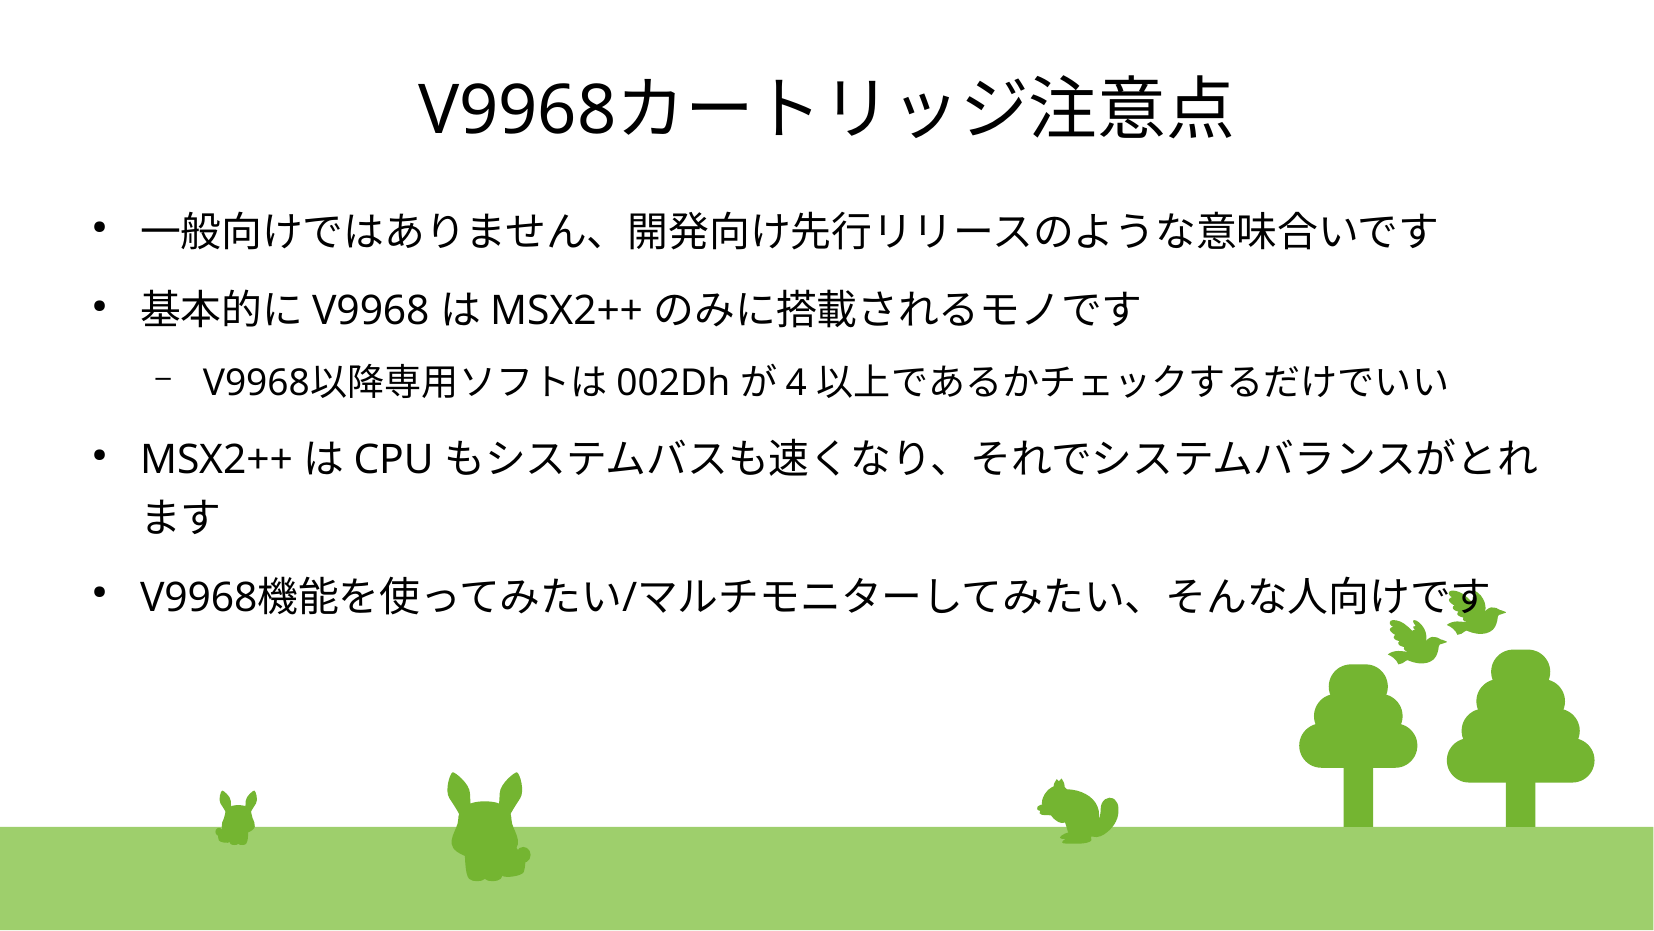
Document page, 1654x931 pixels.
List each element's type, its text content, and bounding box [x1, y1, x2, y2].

list 一般向けではありません、開発向け先行リリースのような意味合いです 基本的に V9968 は MSX2++ のみに搭載されるモノです V9968以降専用ソフトは 002Dh が 4 以上であるかチェックするだけでいい MSX2++ は CPU もシステムバスも速くなり、それでシステムバランスがとれます V9968機能を使ってみたい/マルチモニターしてみたい、そんな人向けです [76, 198, 1565, 739]
title V9968カートリッジ注意点 [88, 29, 1565, 178]
